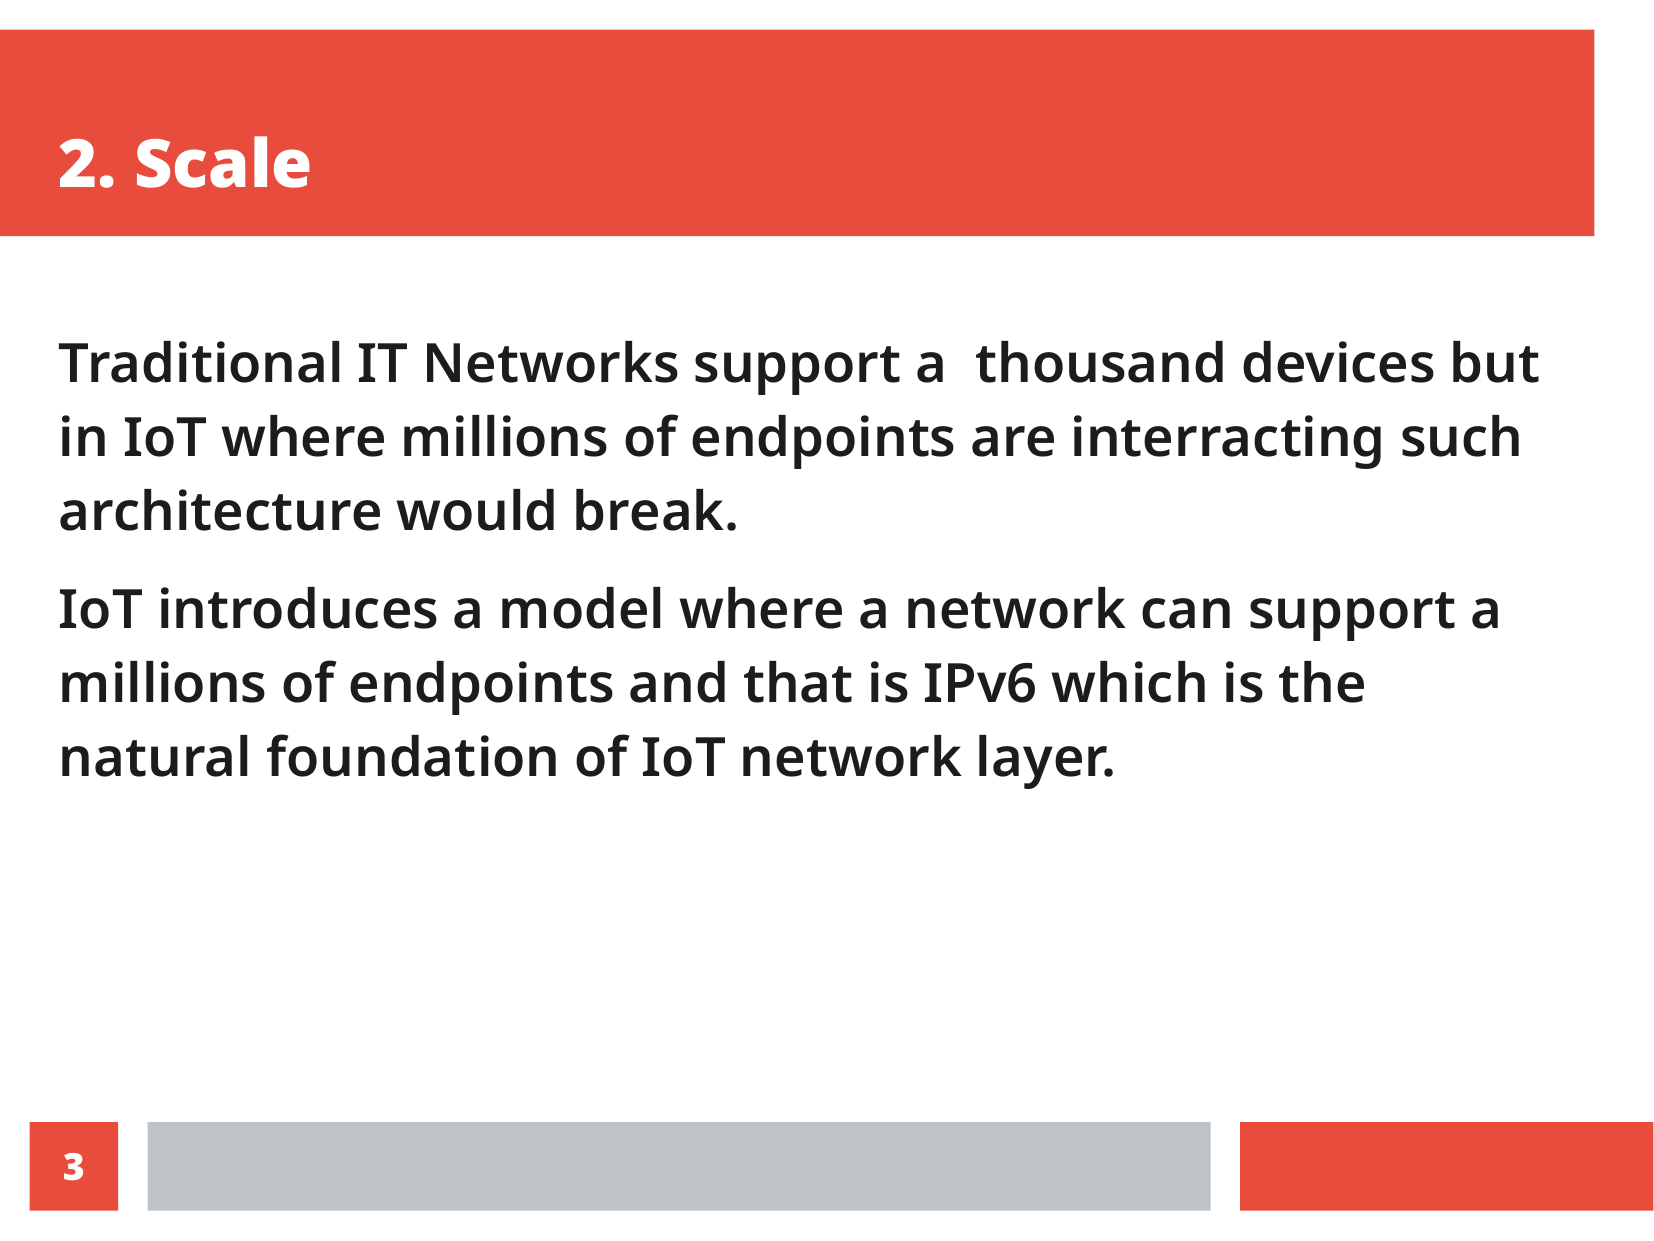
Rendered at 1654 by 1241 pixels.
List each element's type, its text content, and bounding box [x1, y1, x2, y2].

title 2. Scale [59, 59, 1595, 207]
list Traditional IT Networks support a thousand devices but in IoT where millions of endpoints are interracting such architecture would break. IoT introduces a model where a network can support a millions of endpoints and that is IPv6 which is the natural foundation of IoT network layer. [59, 324, 1565, 1093]
